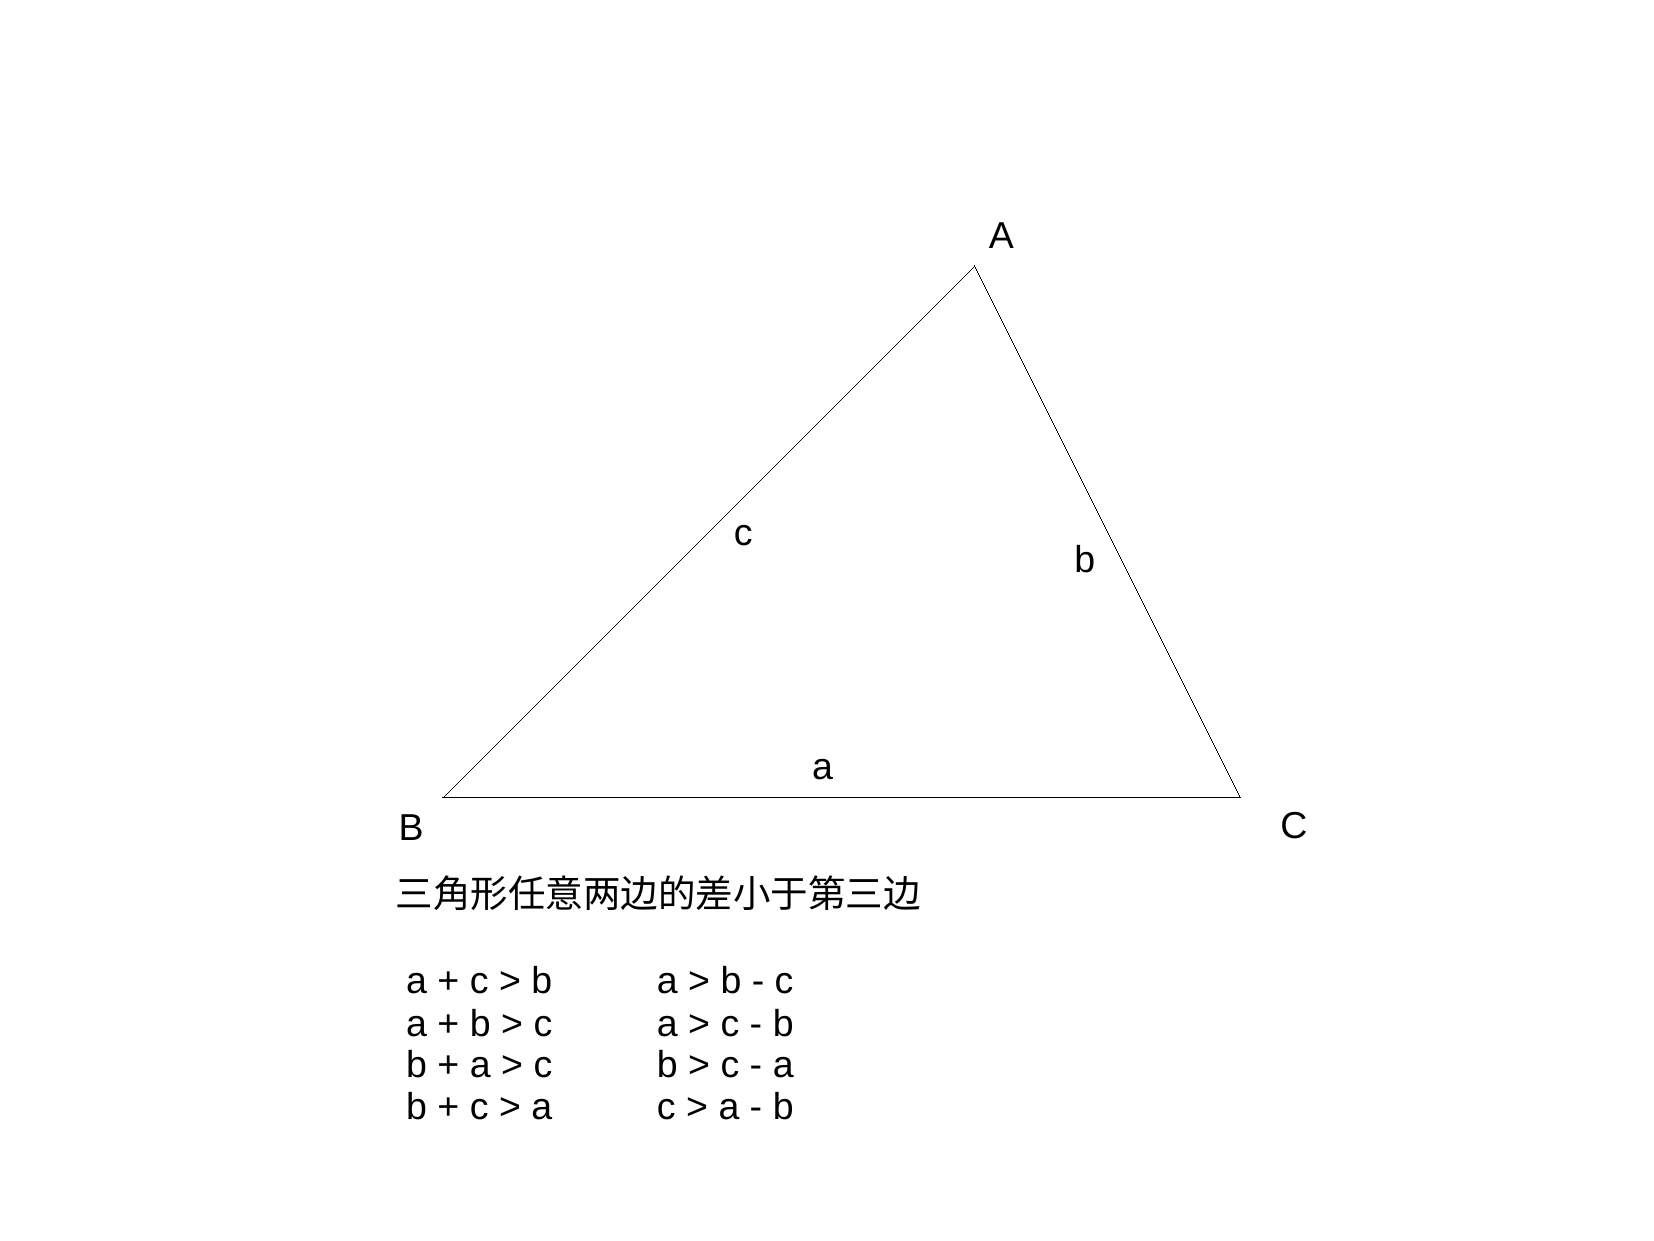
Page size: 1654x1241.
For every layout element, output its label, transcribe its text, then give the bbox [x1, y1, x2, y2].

text_box B [383, 799, 439, 857]
text_box b [1059, 531, 1110, 613]
text_box c [719, 504, 768, 562]
text_box C [1265, 797, 1323, 855]
text_box A [973, 206, 1029, 264]
text_box a [797, 738, 848, 796]
text_box 三角形任意两边的差小于第三边 a + c > b a > b - c a + b > c a > c - b b + a > c b > c - a b + c > a c > a - b [380, 856, 929, 1124]
